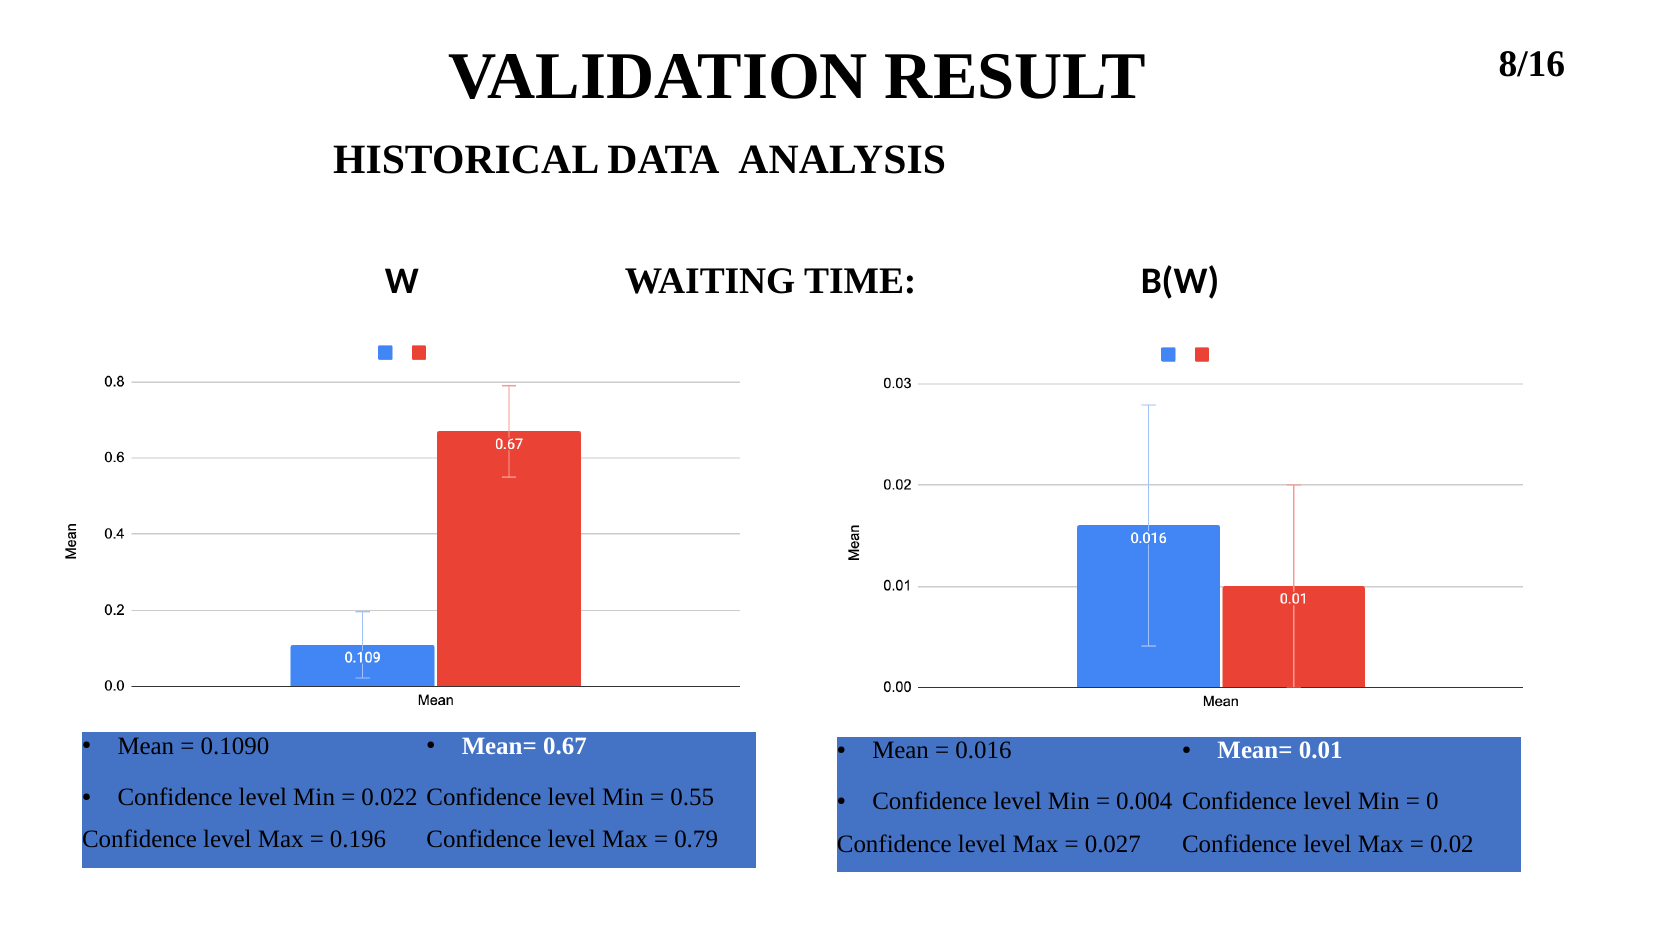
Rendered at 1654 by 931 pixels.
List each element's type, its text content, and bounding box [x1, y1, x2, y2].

text_box 8/16 [1483, 31, 1594, 94]
picture [826, 330, 1545, 731]
table_cell Confidence level Min = 0.022 [82, 783, 426, 826]
text_box VALIDATION RESULT [433, 24, 1336, 120]
table_header Mean = 0.016 [837, 737, 1182, 788]
picture [42, 331, 773, 730]
table_header Mean= 0.67 [426, 732, 756, 783]
table_cell Confidence level Min = 0.004 [837, 788, 1182, 830]
table_cell Confidence level Max = 0.02 [1182, 830, 1521, 872]
text_box B(W)​ [1125, 248, 1244, 310]
text_box W [369, 248, 424, 310]
table_header Mean = 0.1090 [82, 732, 426, 783]
table_header Mean= 0.01 [1182, 737, 1521, 788]
text_box WAITING TIME: [610, 248, 1061, 310]
text_box HISTORICAL DATA ANALYSIS [318, 123, 963, 190]
table_cell Confidence level Max = 0.196 [82, 826, 426, 868]
table_cell Confidence level Min = 0.55 [426, 783, 756, 826]
table_cell Confidence level Max = 0.79 [426, 826, 756, 868]
table_cell Confidence level Min = 0 [1182, 788, 1521, 830]
table_cell Confidence level Max = 0.027 [837, 830, 1182, 872]
